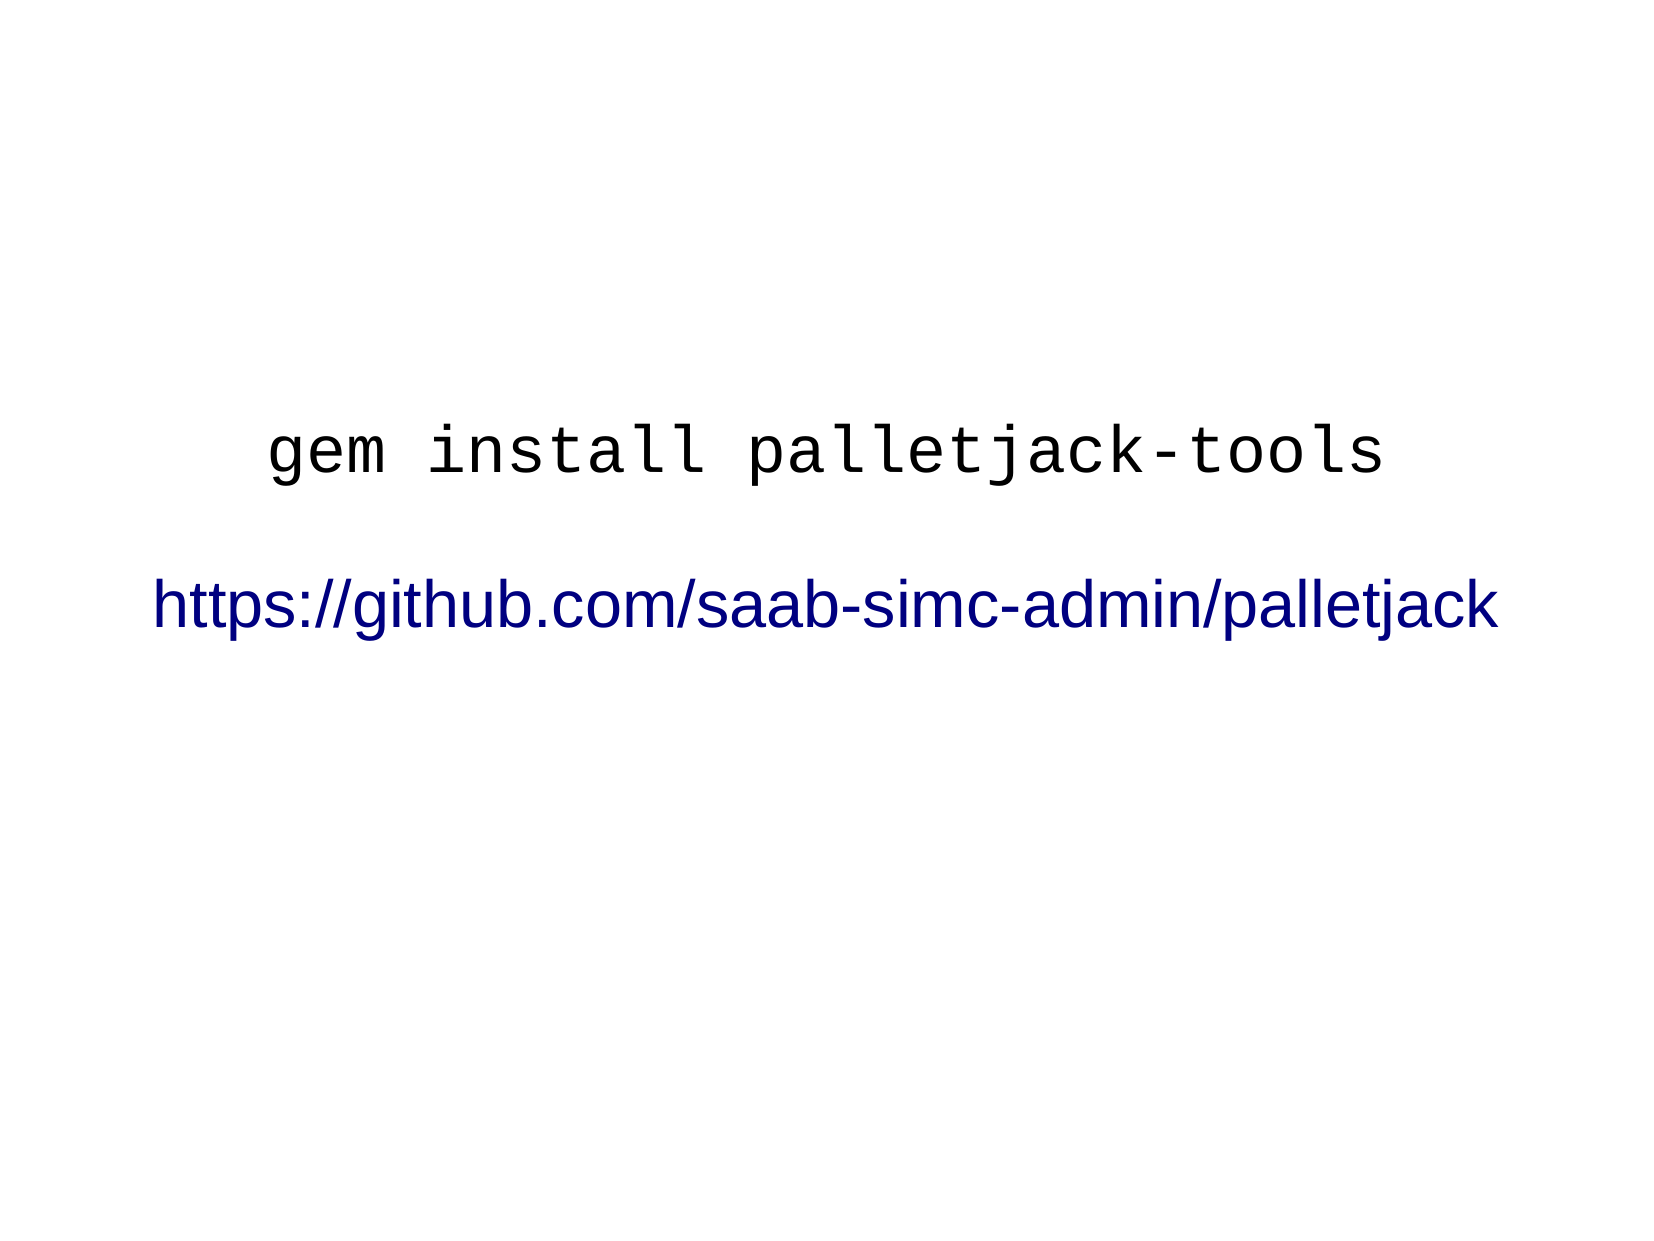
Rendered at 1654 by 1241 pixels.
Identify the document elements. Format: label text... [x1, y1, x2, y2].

subtitle gem install palletjack-tools https://github.com/saab-simc-admin/palletjack [82, 49, 1571, 1010]
